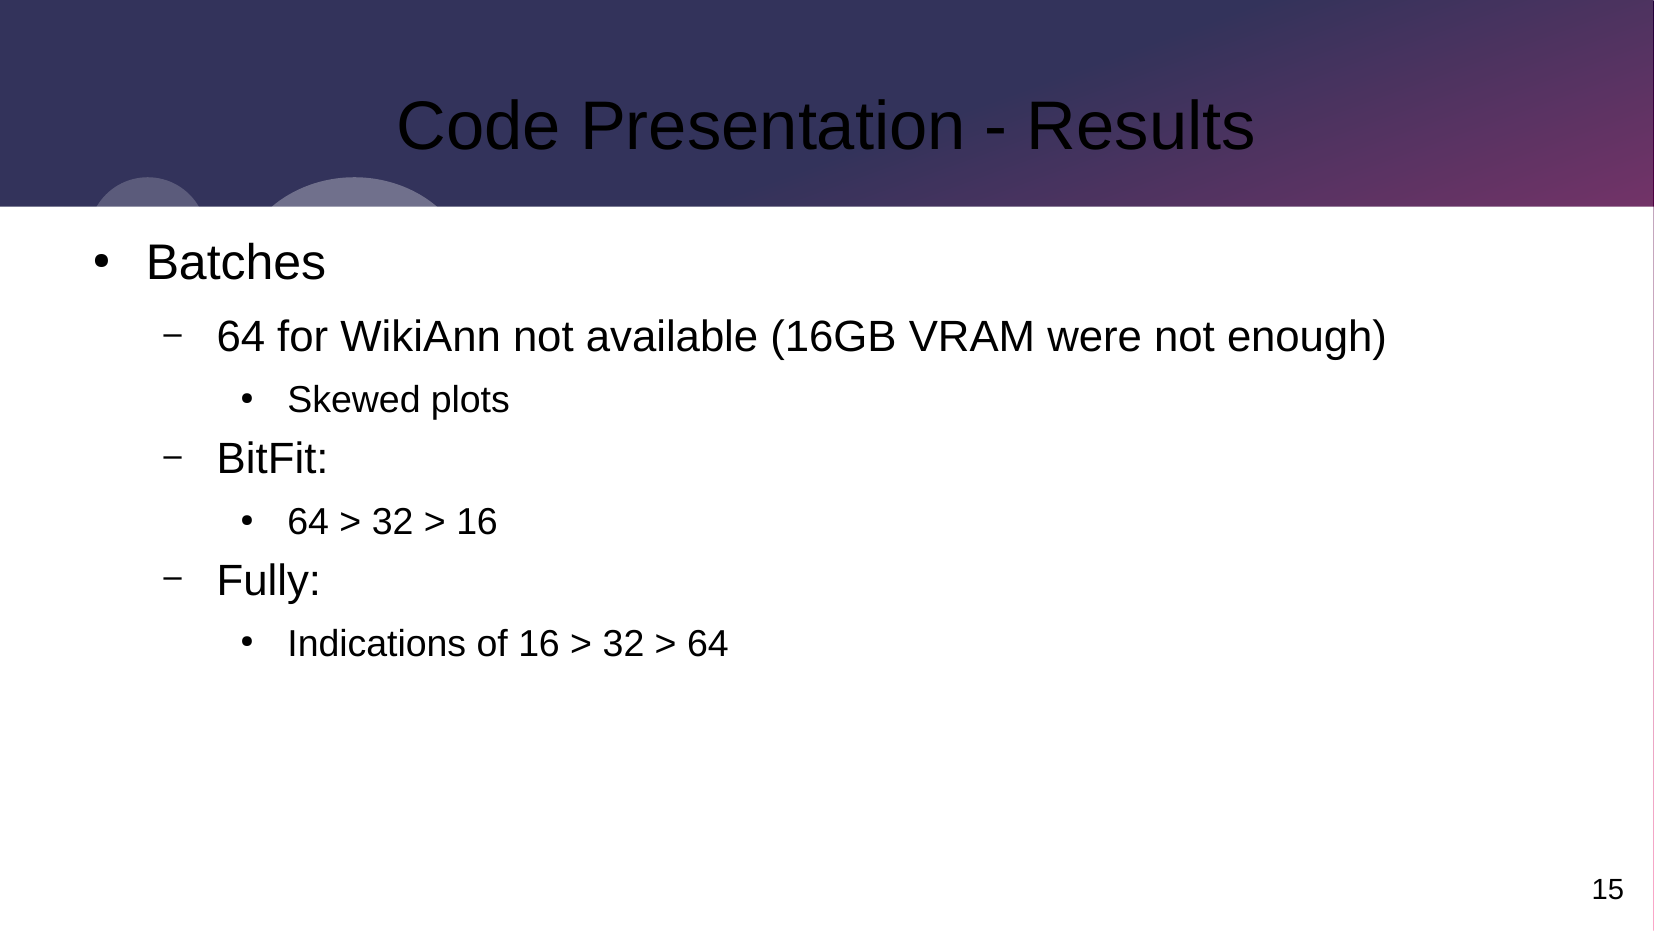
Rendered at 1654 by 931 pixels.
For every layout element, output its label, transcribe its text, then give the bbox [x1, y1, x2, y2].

list Batches 64 for WikiAnn not available (16GB VRAM were not enough) Skewed plots BitFit: 64 > 32 > 16 Fully: Indications of 16 > 32 > 64 [75, 234, 1552, 826]
title Code Presentation - Results [88, 44, 1565, 207]
